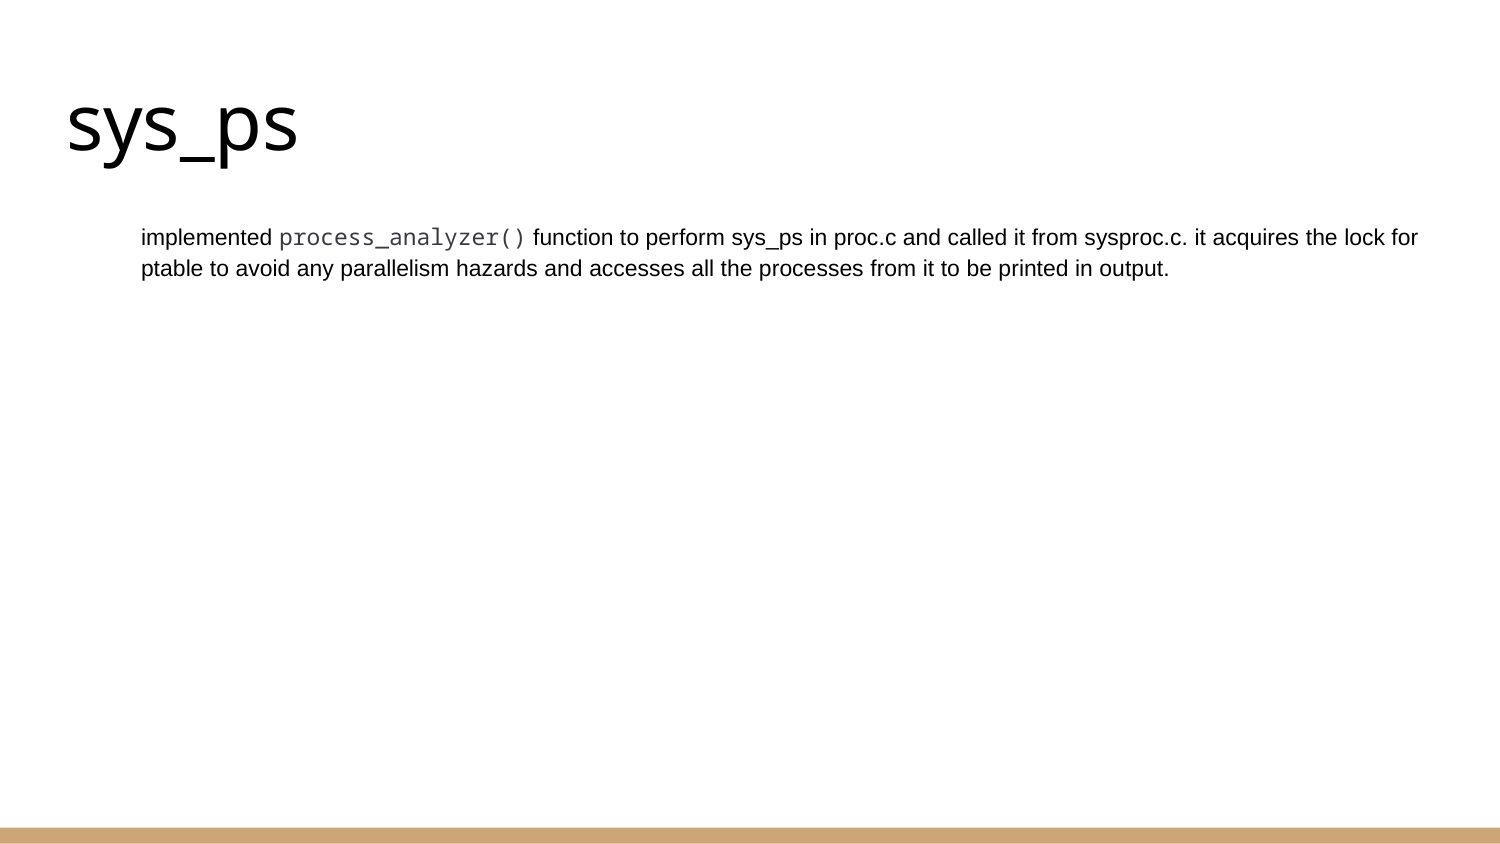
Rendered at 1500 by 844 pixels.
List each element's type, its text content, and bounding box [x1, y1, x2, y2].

list implemented process_analyzer() function to perform sys_ps in proc.c and called it from sysproc.c. it acquires the lock for ptable to avoid any parallelism hazards and accesses all the processes from it to be printed in output. [51, 200, 1449, 752]
title sys_ps [51, 51, 1449, 189]
